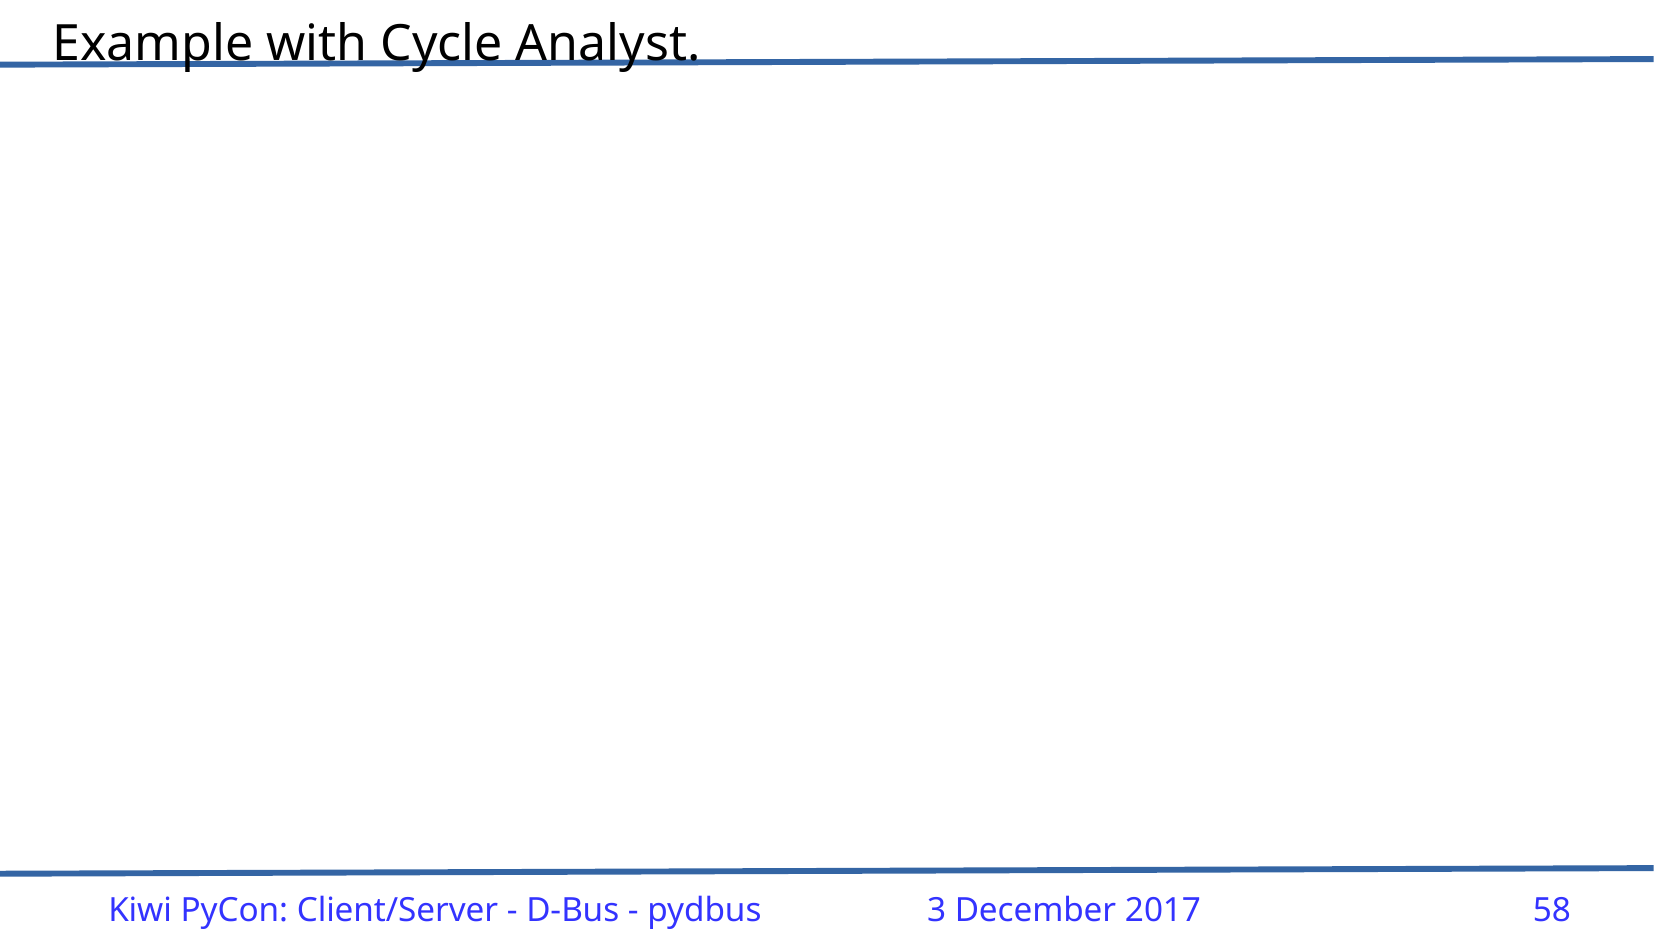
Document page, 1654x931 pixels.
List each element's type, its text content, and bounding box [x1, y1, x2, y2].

text_box Example with Cycle Analyst. [37, 0, 1540, 76]
